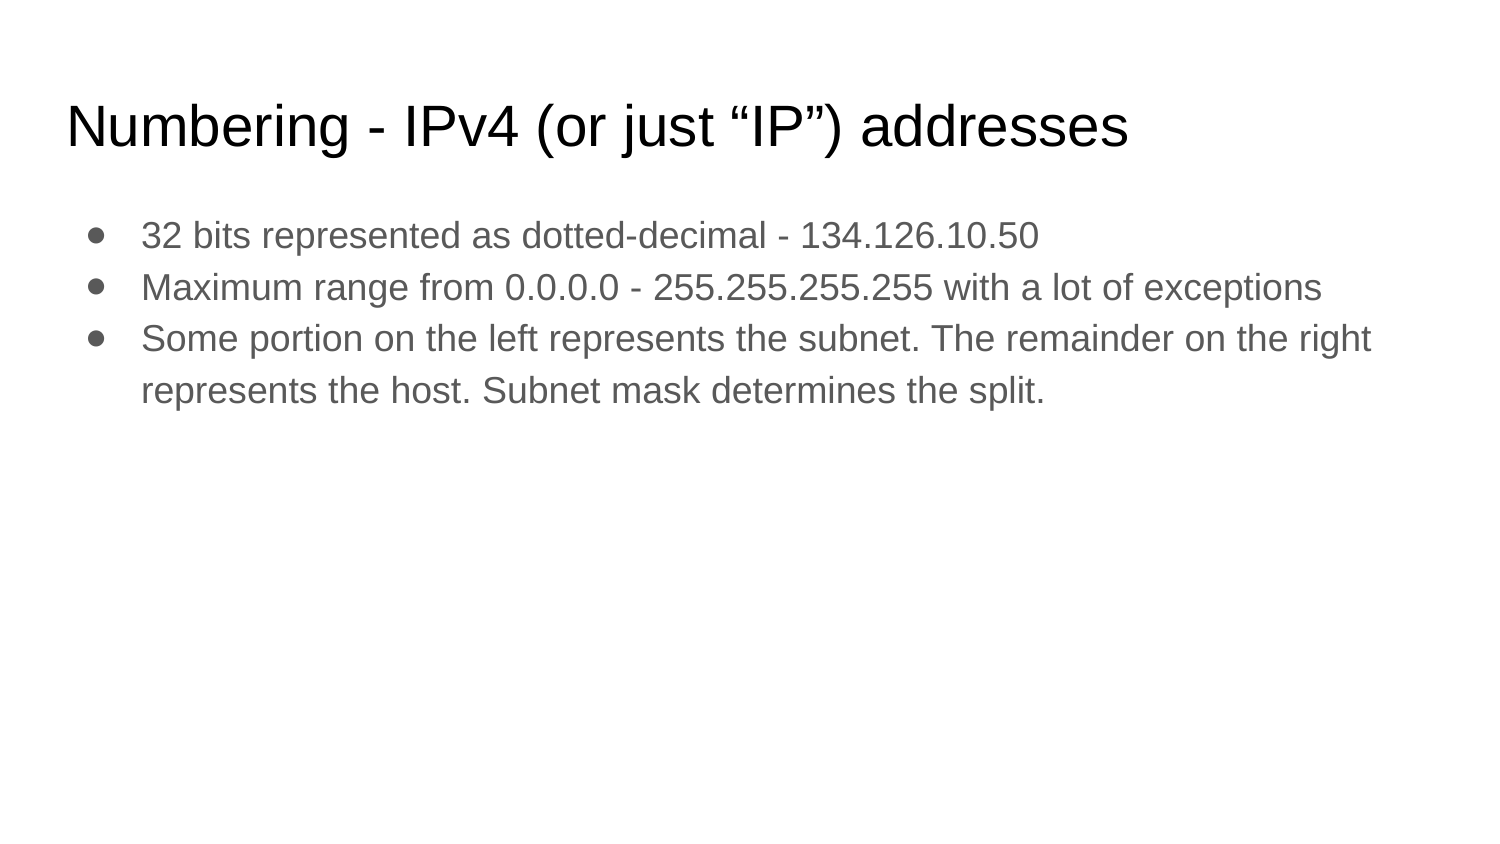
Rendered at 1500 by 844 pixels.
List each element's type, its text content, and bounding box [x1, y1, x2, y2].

title Numbering - IPv4 (or just “IP”) addresses [51, 72, 1449, 167]
list 32 bits represented as dotted-decimal - 134.126.10.50 Maximum range from 0.0.0.0 - 255.255.255.255 with a lot of exceptions Some portion on the left represents the subnet. The remainder on the right represents the host. Subnet mask determines the split. [51, 189, 1449, 750]
